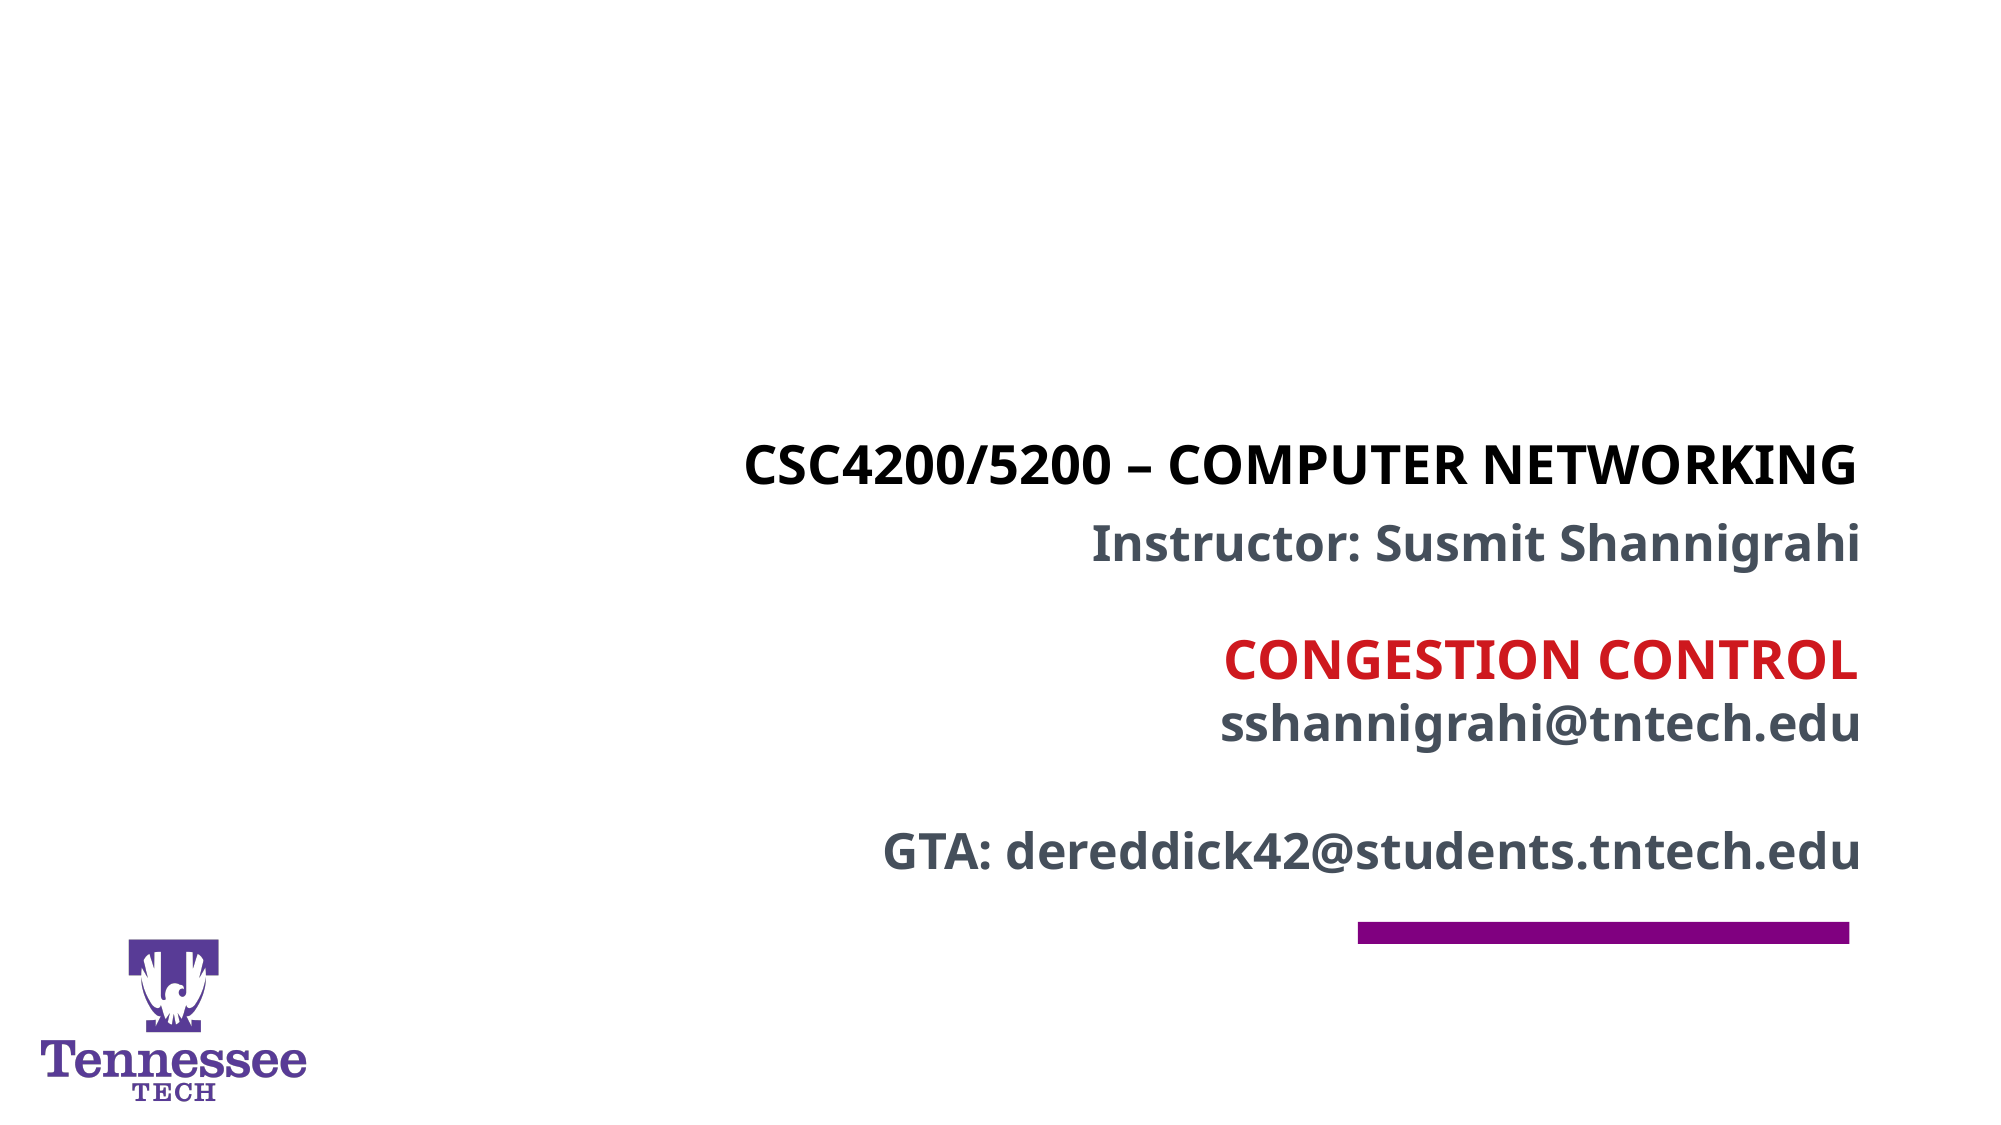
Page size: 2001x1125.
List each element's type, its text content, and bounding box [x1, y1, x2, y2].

text_box Instructor: Susmit Shannigrahi sshannigrahi@tntech.edu GTA: dereddick42@students.tntech.edu [462, 886, 1877, 1075]
text_box CSC4200/5200 – Computer Networking Congestion Control [30, 404, 1875, 706]
picture [16, 914, 331, 1122]
